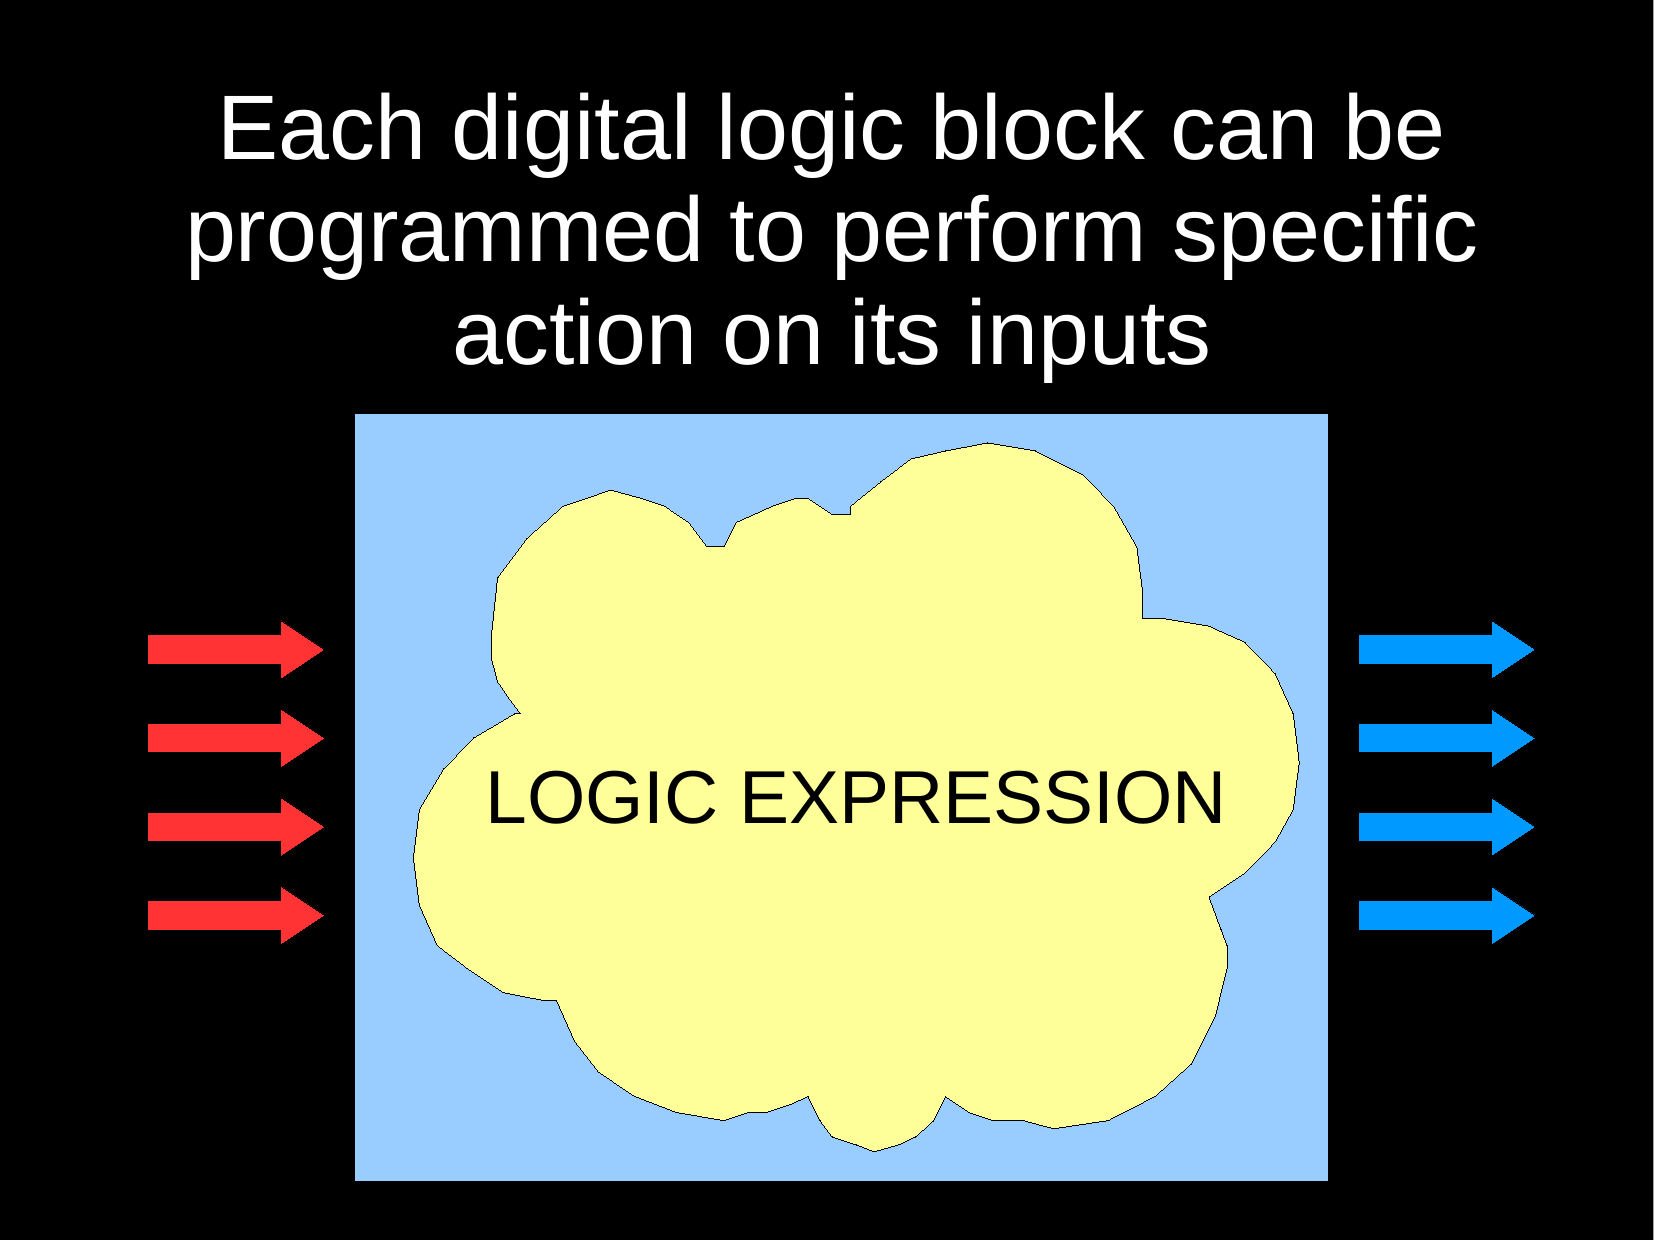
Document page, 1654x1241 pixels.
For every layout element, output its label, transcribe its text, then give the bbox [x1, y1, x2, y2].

text_box [1358, 620, 1536, 680]
text_box [1358, 708, 1536, 768]
text_box [147, 620, 325, 680]
text_box [147, 708, 325, 768]
title Each digital logic block can be programmed to perform specific action on its inputs [88, 76, 1577, 384]
text_box [147, 797, 325, 857]
text_box [1358, 885, 1536, 945]
text_box LOGIC EXPRESSION [413, 442, 1300, 1152]
text_box [354, 413, 1329, 1182]
text_box [147, 885, 325, 945]
text_box [1358, 797, 1536, 857]
